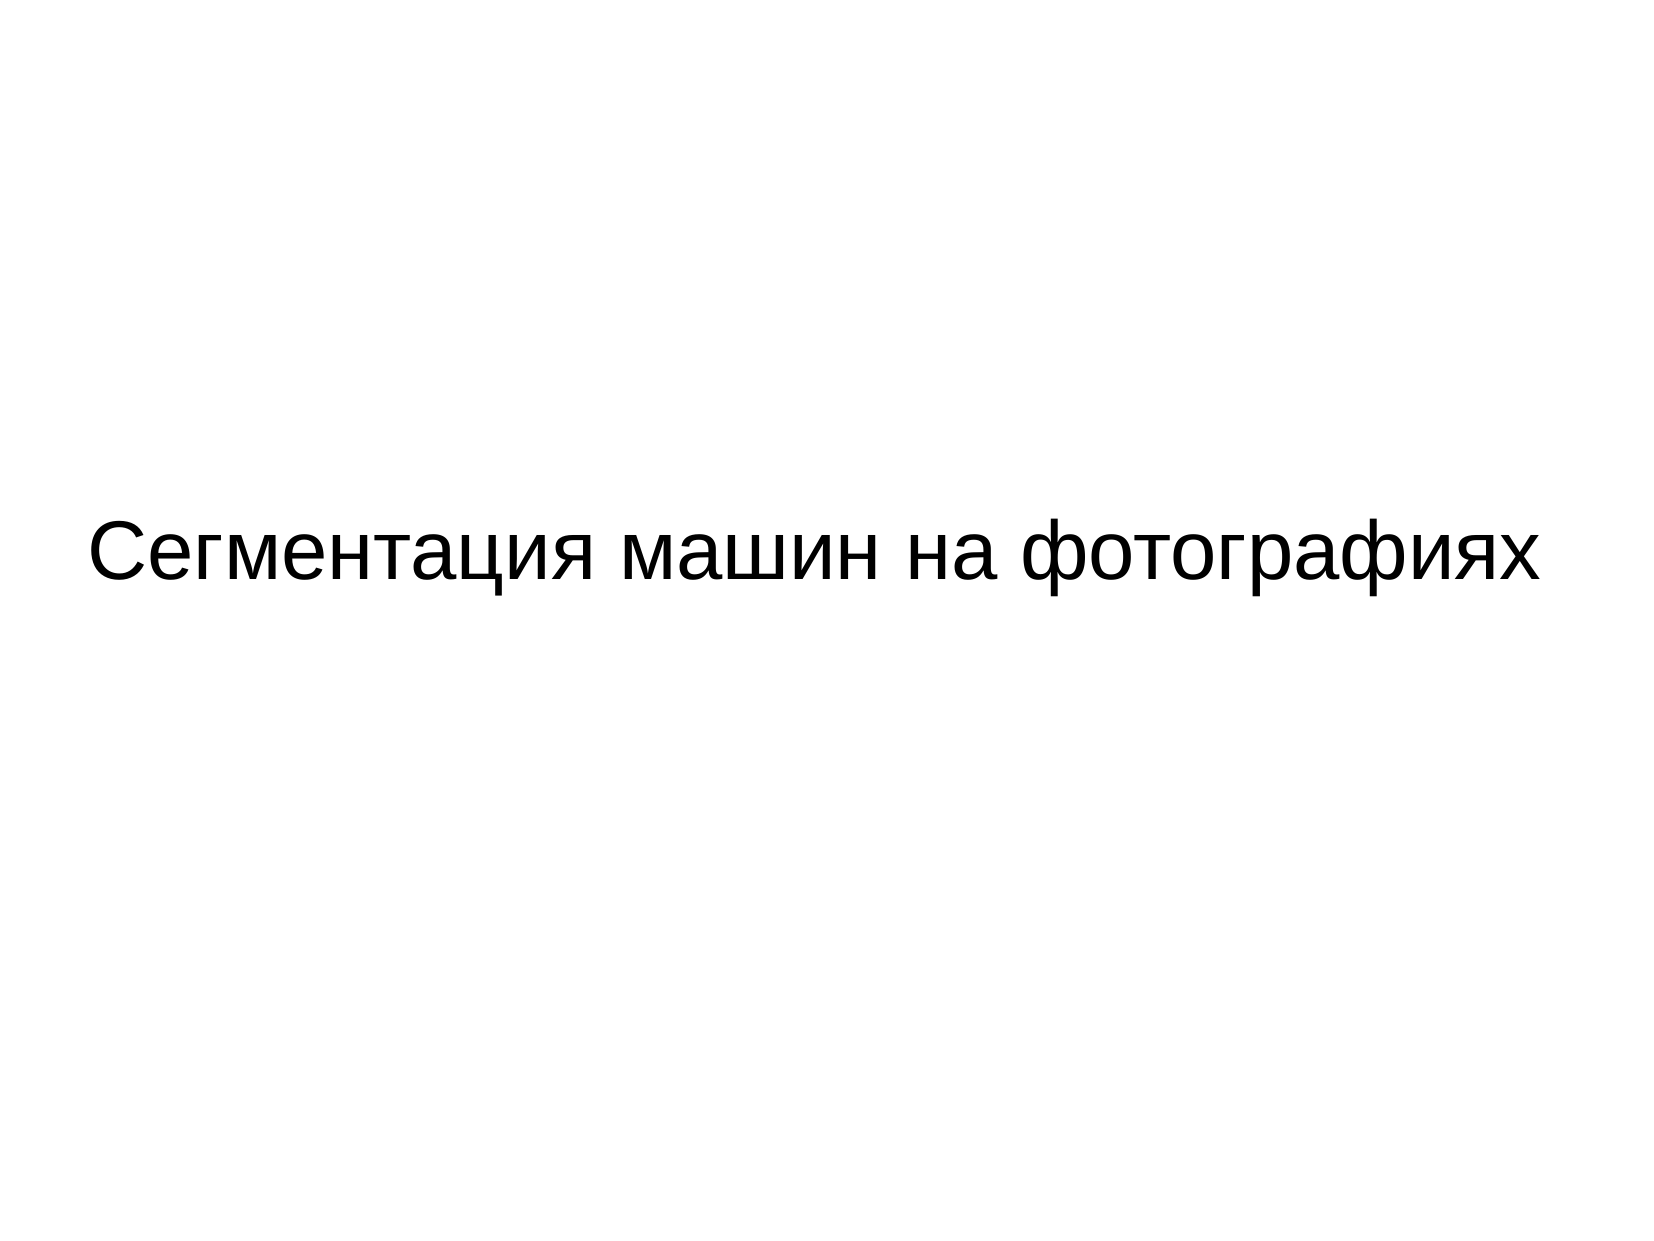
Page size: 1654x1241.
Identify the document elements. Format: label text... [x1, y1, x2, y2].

subtitle Сегментация машин на фотографиях [70, 70, 1559, 1031]
